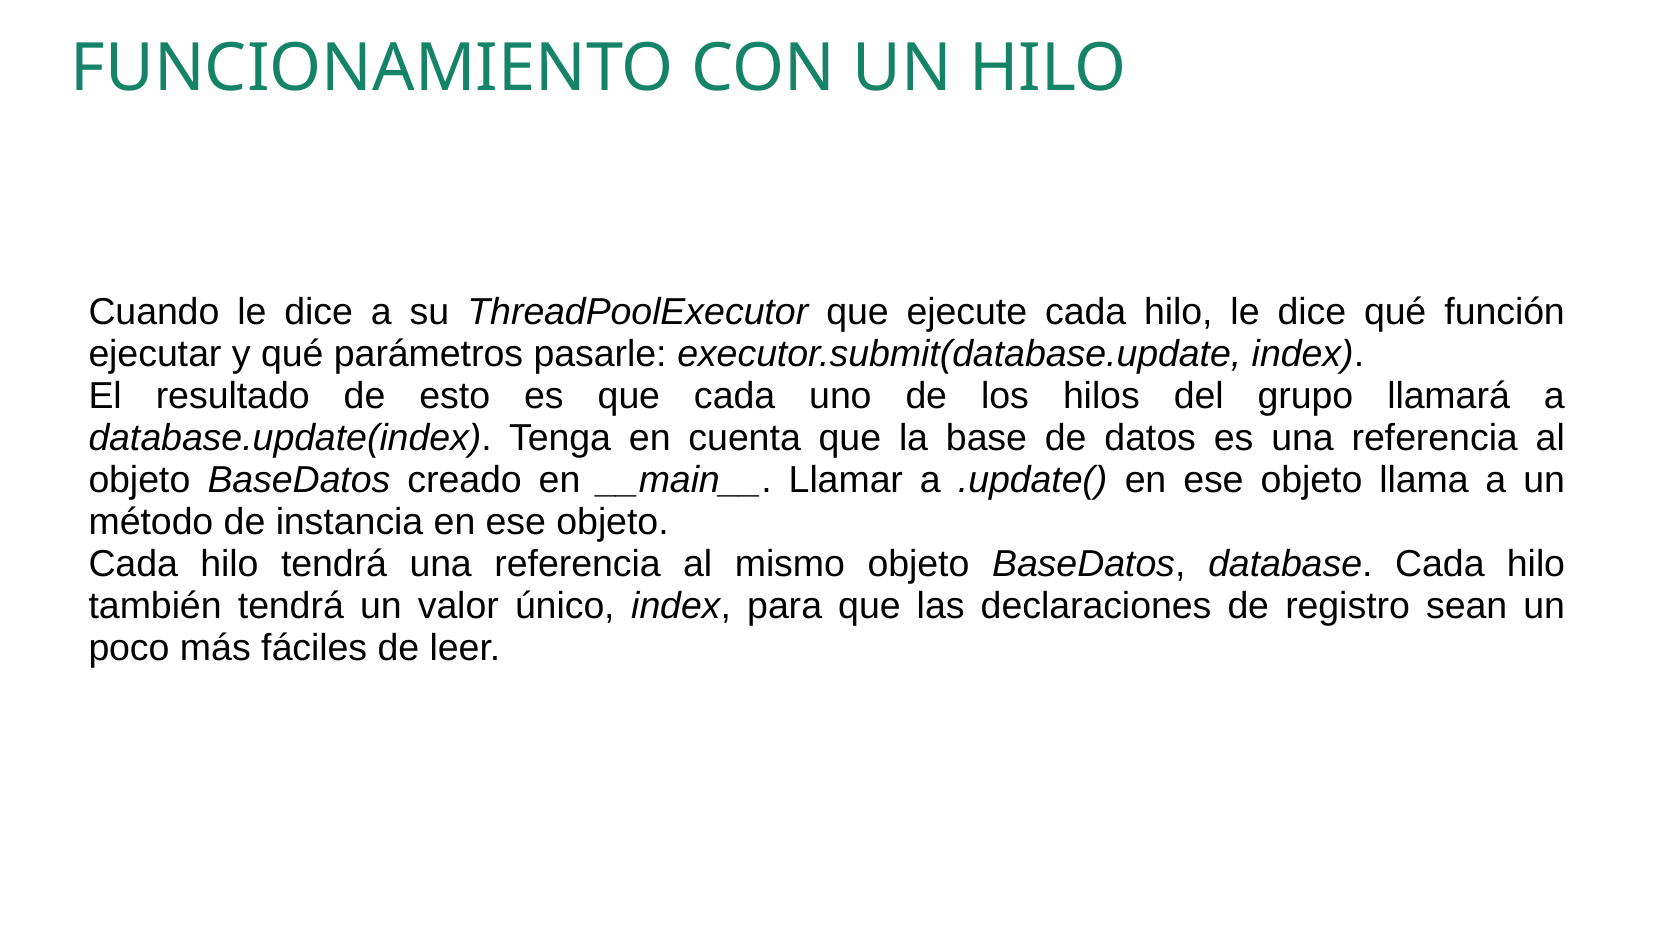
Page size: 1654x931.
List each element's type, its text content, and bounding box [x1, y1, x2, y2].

text_box Cuando le dice a su ThreadPoolExecutor que ejecute cada hilo, le dice qué función ejecutar y qué parámetros pasarle: executor.submit(database.update, index). El resultado de esto es que cada uno de los hilos del grupo llamará a database.update(index). Tenga en cuenta que la base de datos es una referencia al objeto BaseDatos creado en __main__. Llamar a .update() en ese objeto llama a un método de instancia en ese objeto. Cada hilo tendrá una referencia al mismo objeto BaseDatos, database. Cada hilo también tendrá un valor único, index, para que las declaraciones de registro sean un poco más fáciles de leer. [73, 283, 1580, 677]
title FUNCIONAMIENTO CON UN HILO [70, 0, 1447, 159]
